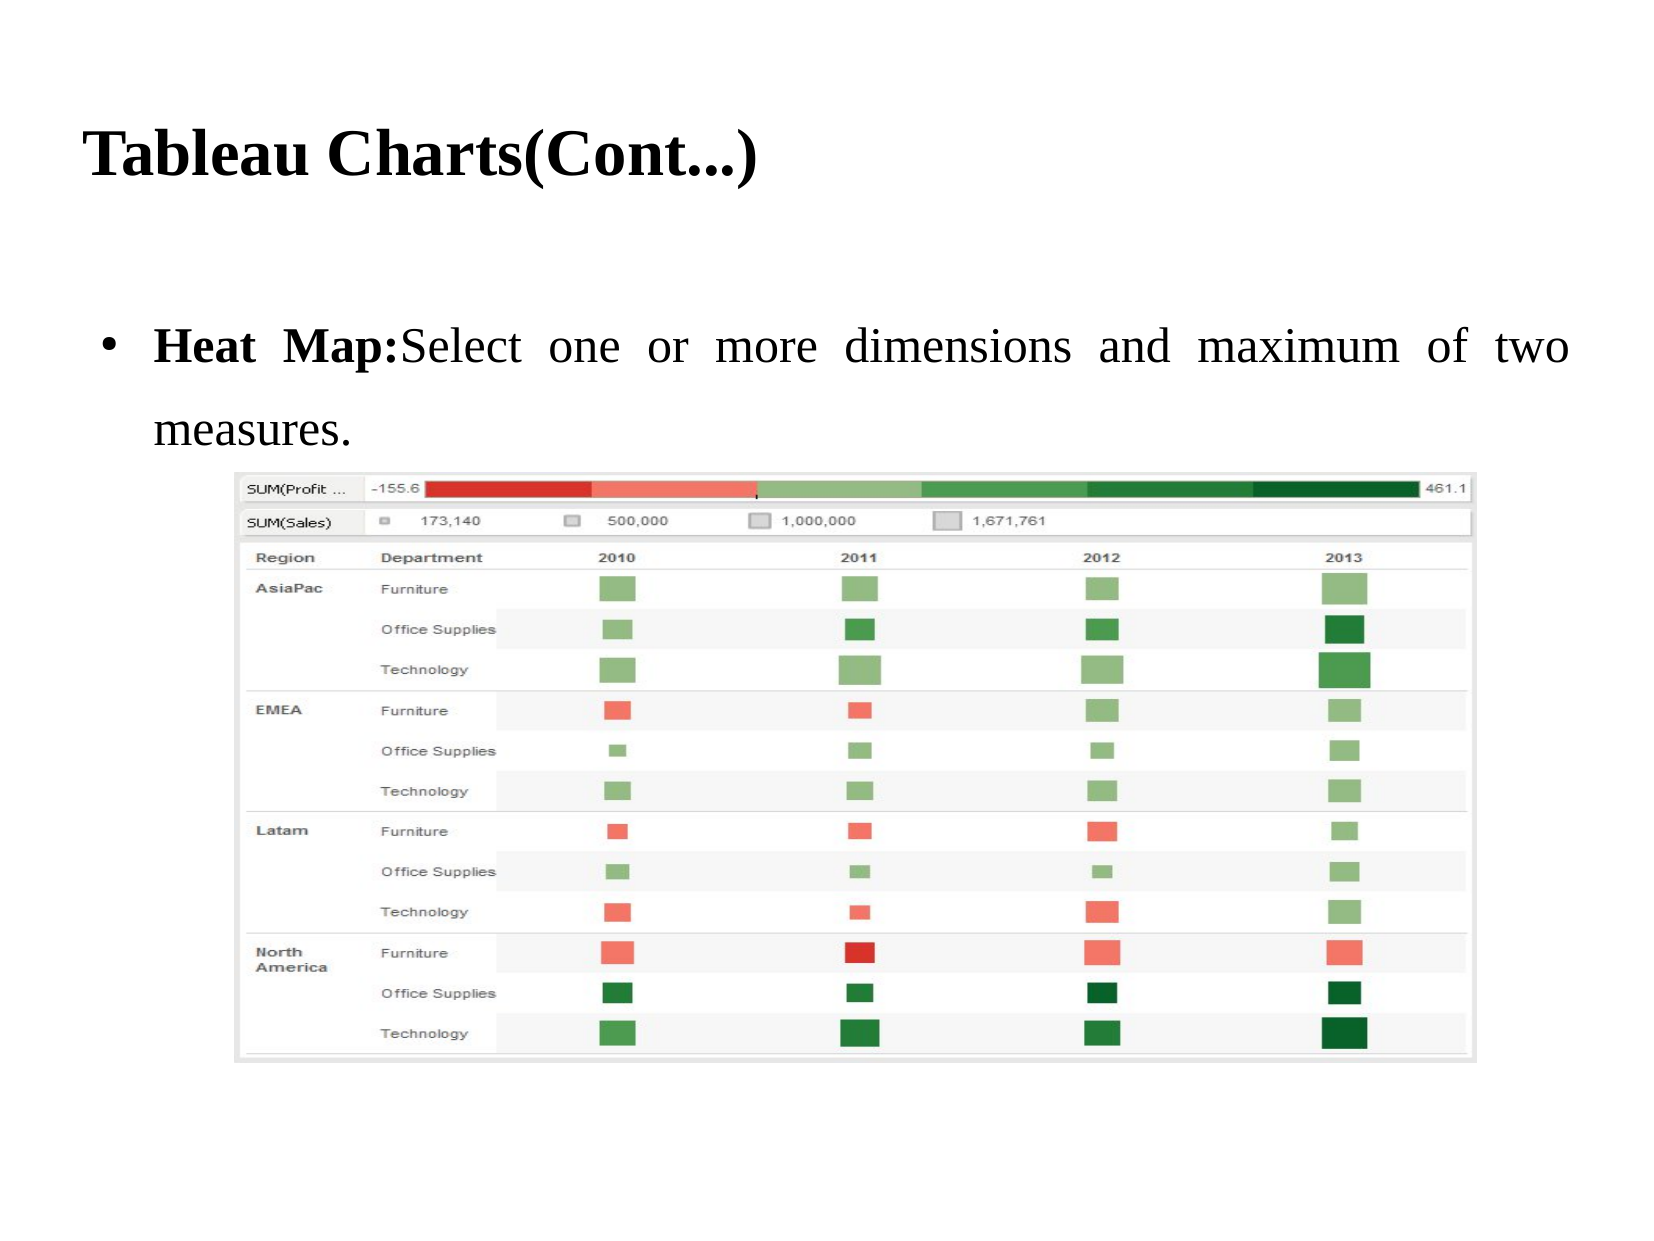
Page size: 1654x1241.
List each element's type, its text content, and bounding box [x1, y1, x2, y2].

list Heat Map:Select one or more dimensions and maximum of two measures. [82, 290, 1571, 1010]
title Tableau Charts(Cont...) [82, 49, 1571, 257]
picture [234, 472, 1477, 1063]
